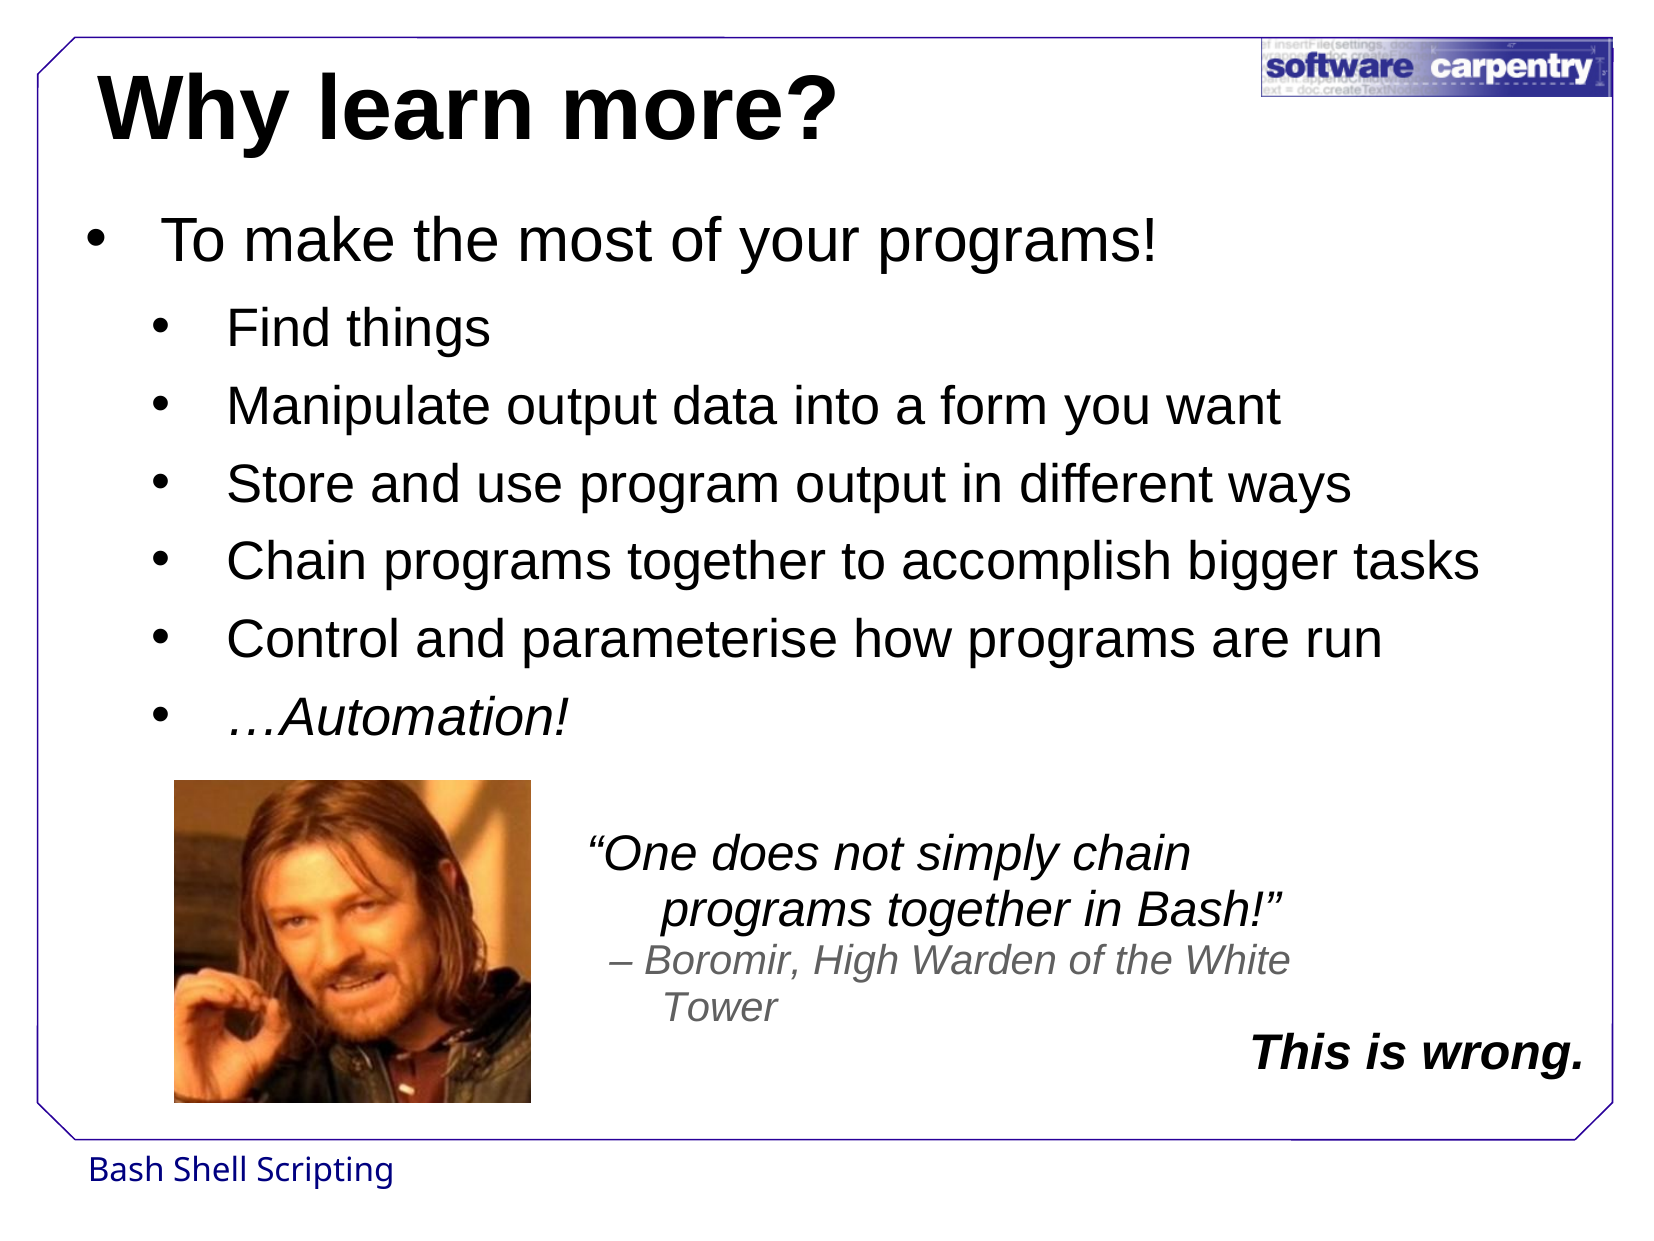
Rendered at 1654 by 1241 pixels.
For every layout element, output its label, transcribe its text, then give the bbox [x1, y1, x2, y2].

text_box “One does not simply chain programs together in Bash!” – Boromir, High Warden of the White Tower [571, 818, 1328, 1039]
text_box This is wrong. [1234, 1016, 1601, 1089]
title Why learn more? [82, 49, 1572, 372]
picture [1261, 39, 1613, 97]
list To make the most of your programs! Find things Manipulate output data into a form you want Store and use program output in different ways Chain programs together to accomplish bigger tasks Control and parameterise how programs are run …Automation! [70, 204, 1571, 791]
picture [174, 780, 531, 1103]
